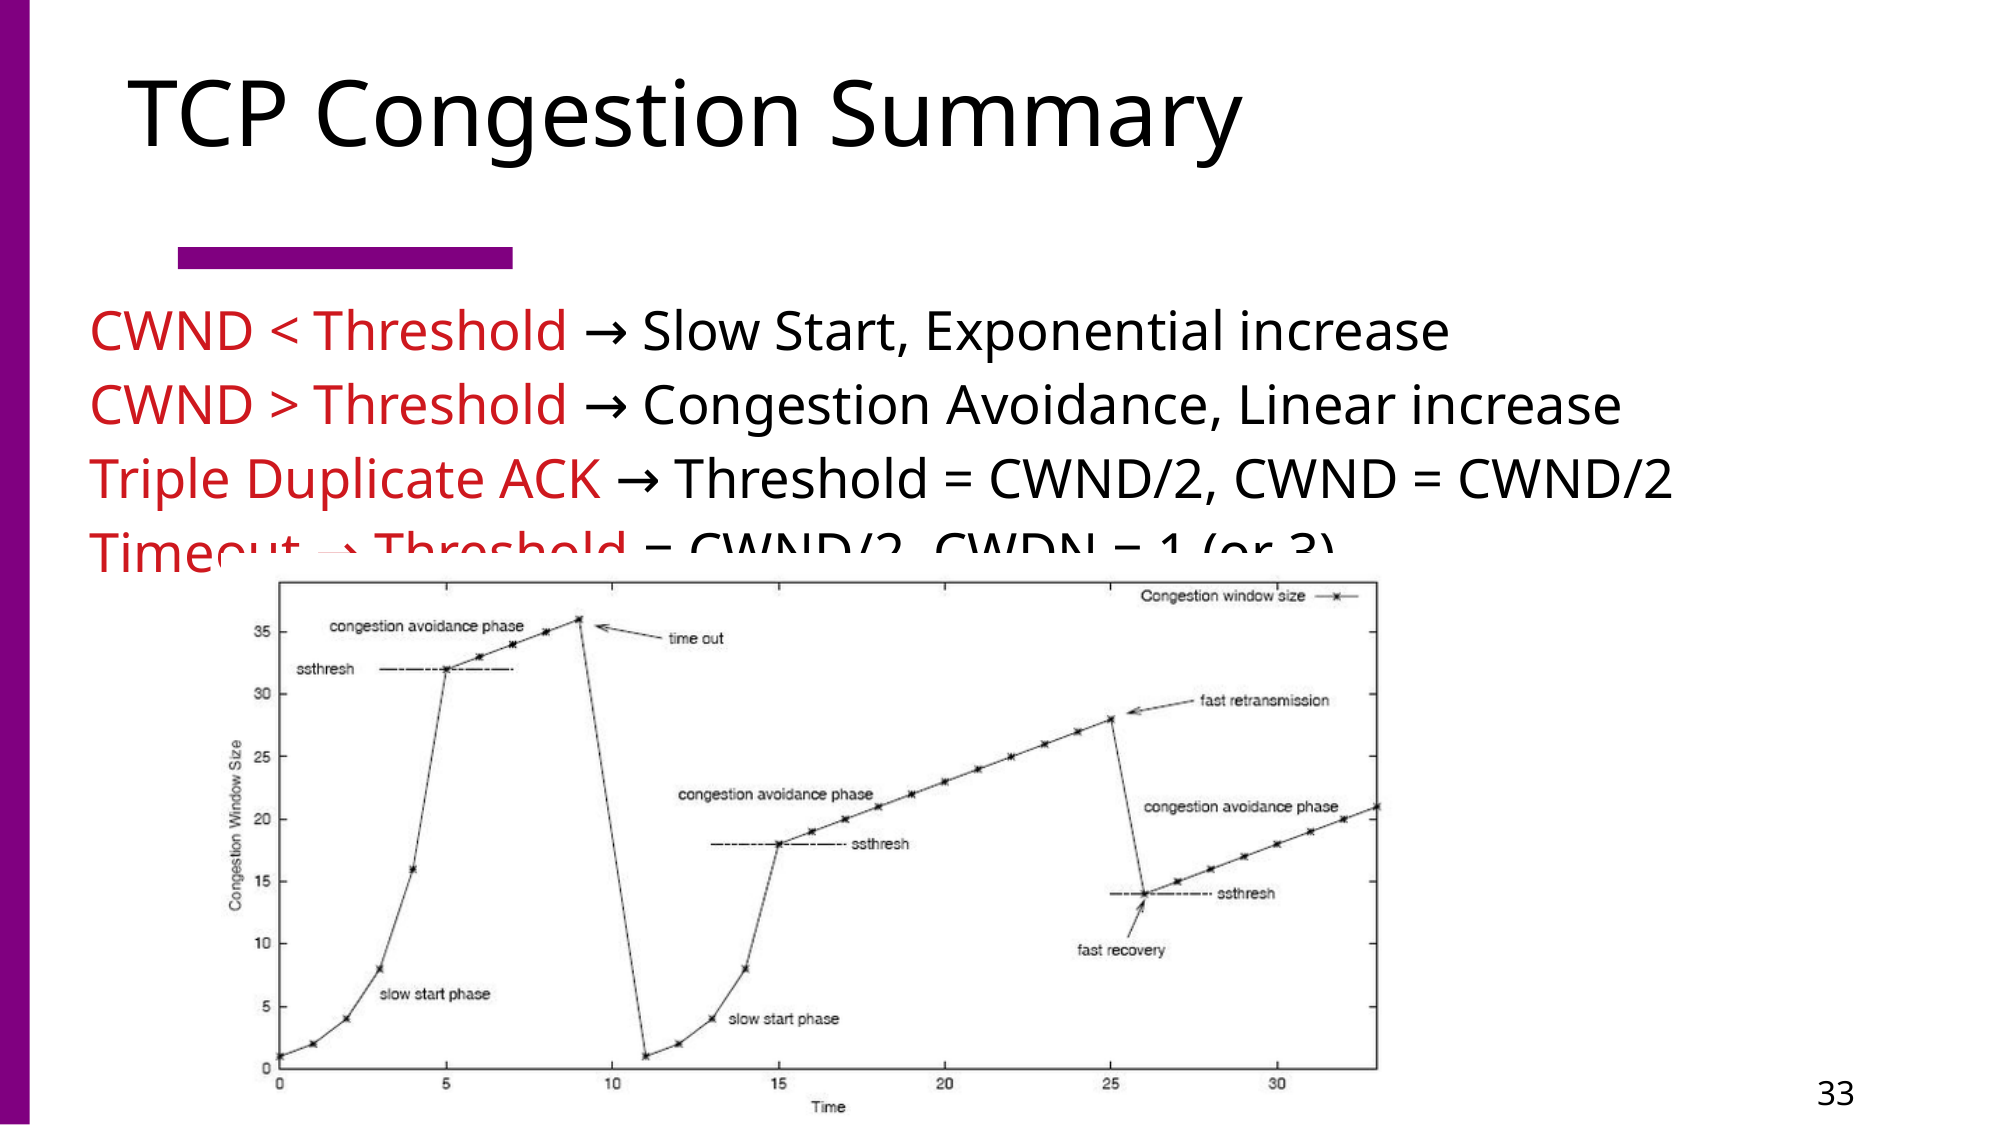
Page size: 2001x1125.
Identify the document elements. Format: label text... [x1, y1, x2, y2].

title TCP Congestion Summary [76, 24, 1777, 196]
picture [221, 553, 1411, 1125]
text_box CWND < Threshold → Slow Start, Exponential increase CWND > Threshold → Congestion Avoidance, Linear increase Triple Duplicate ACK → Threshold = CWND/2, CWND = CWND/2 Timeout → Threshold = CWND/2, CWDN = 1 (or 3) [75, 285, 1876, 631]
